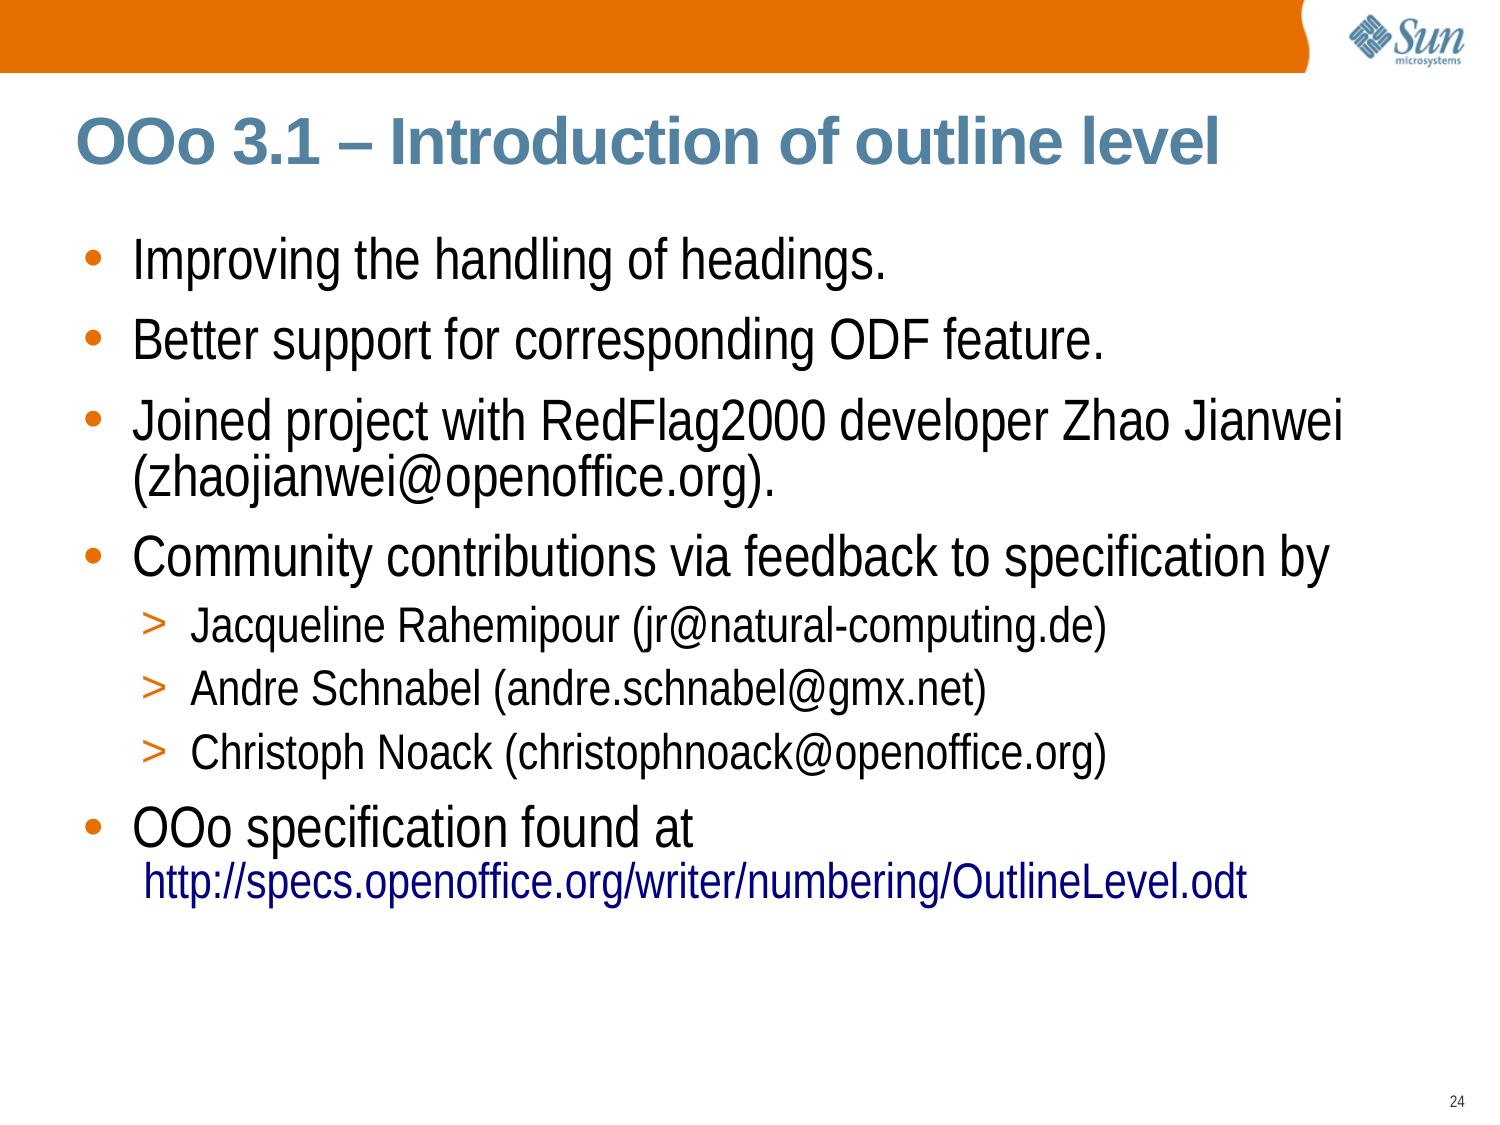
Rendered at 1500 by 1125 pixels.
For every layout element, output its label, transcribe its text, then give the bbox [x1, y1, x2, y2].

list Improving the handling of headings. Better support for corresponding ODF feature. Joined project with RedFlag2000 developer Zhao Jianwei (zhaojianwei@openoffice.org). Community contributions via feedback to specification by Jacqueline Rahemipour (jr@natural-computing.de) Andre Schnabel (andre.schnabel@gmx.net) Christoph Noack (christophnoack@openoffice.org) OOo specification found at http://specs.openoffice.org/writer/numbering/OutlineLevel.odt [64, 234, 1401, 1039]
title OOo 3.1 – Introduction of outline level [75, 111, 1437, 215]
picture [0, 0, 1500, 73]
